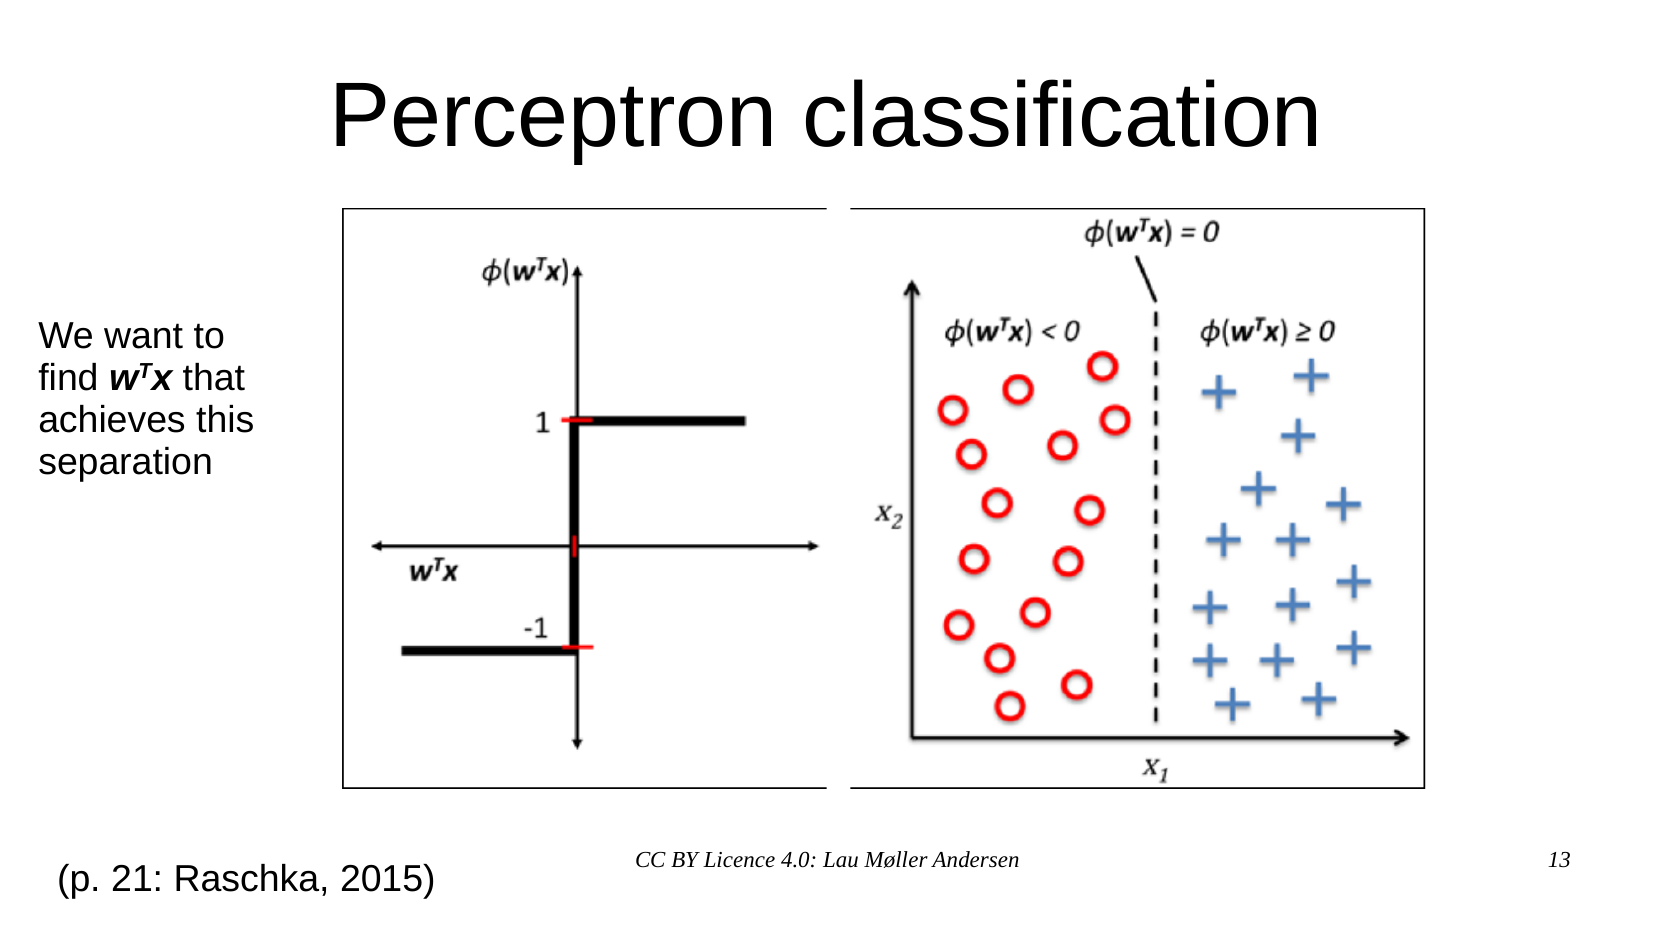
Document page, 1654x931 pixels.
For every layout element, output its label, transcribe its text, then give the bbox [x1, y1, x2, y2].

text_box We want to find wTx that achieves this separation [23, 307, 284, 490]
picture [850, 189, 1442, 800]
title Perceptron classification [82, 37, 1571, 193]
text_box (p. 21: Raschka, 2015) [42, 850, 567, 914]
picture [319, 193, 827, 800]
